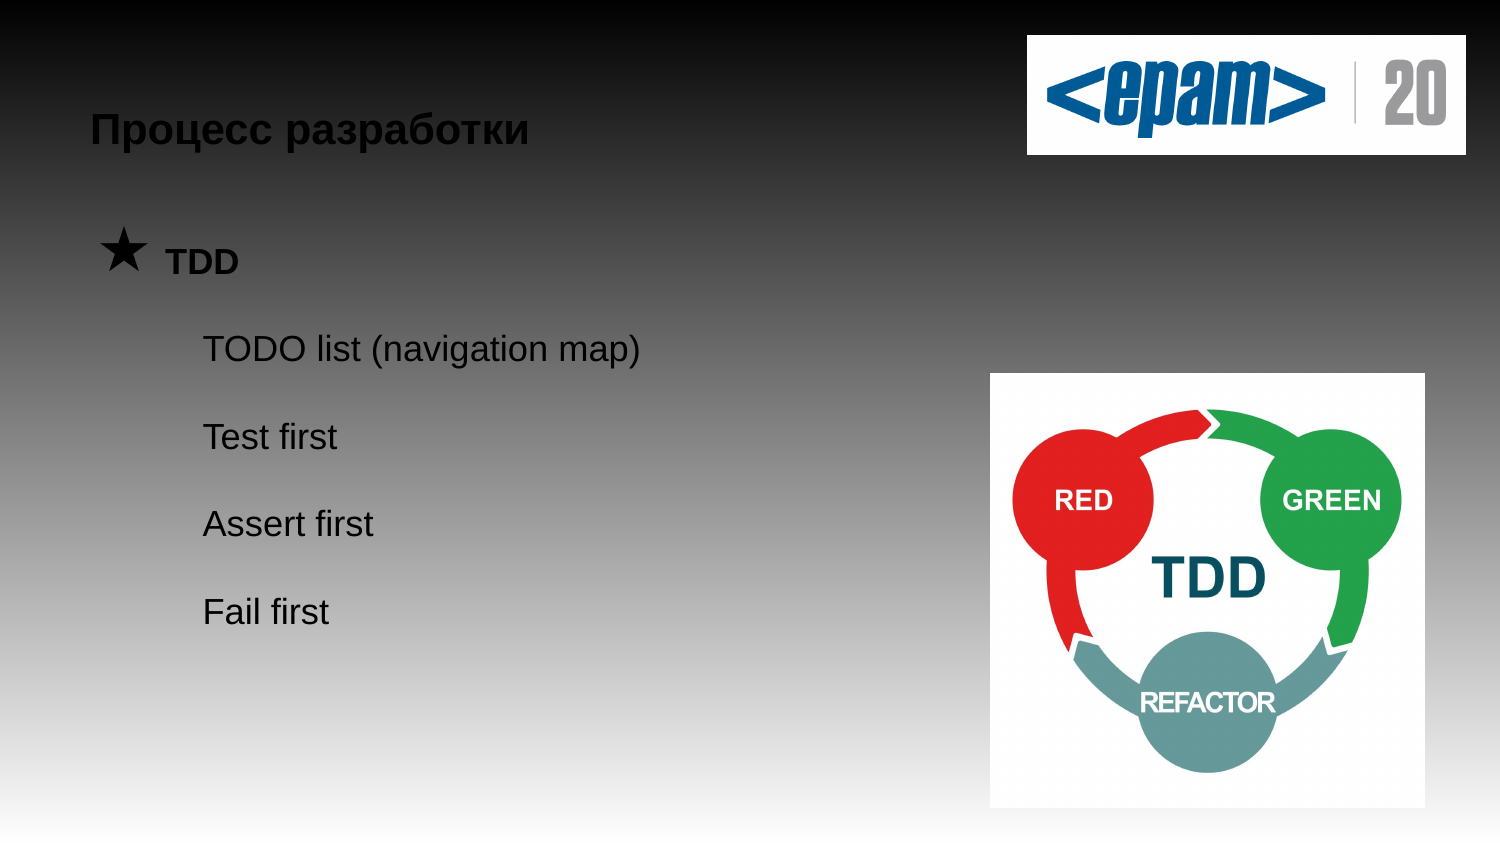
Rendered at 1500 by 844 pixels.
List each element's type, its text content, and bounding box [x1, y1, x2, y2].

picture [1027, 35, 1466, 155]
title Процесс разработки [75, 33, 1425, 175]
picture [990, 373, 1425, 808]
list TDD TODO list (navigation map) Test first Assert first Fail first [75, 196, 1425, 808]
